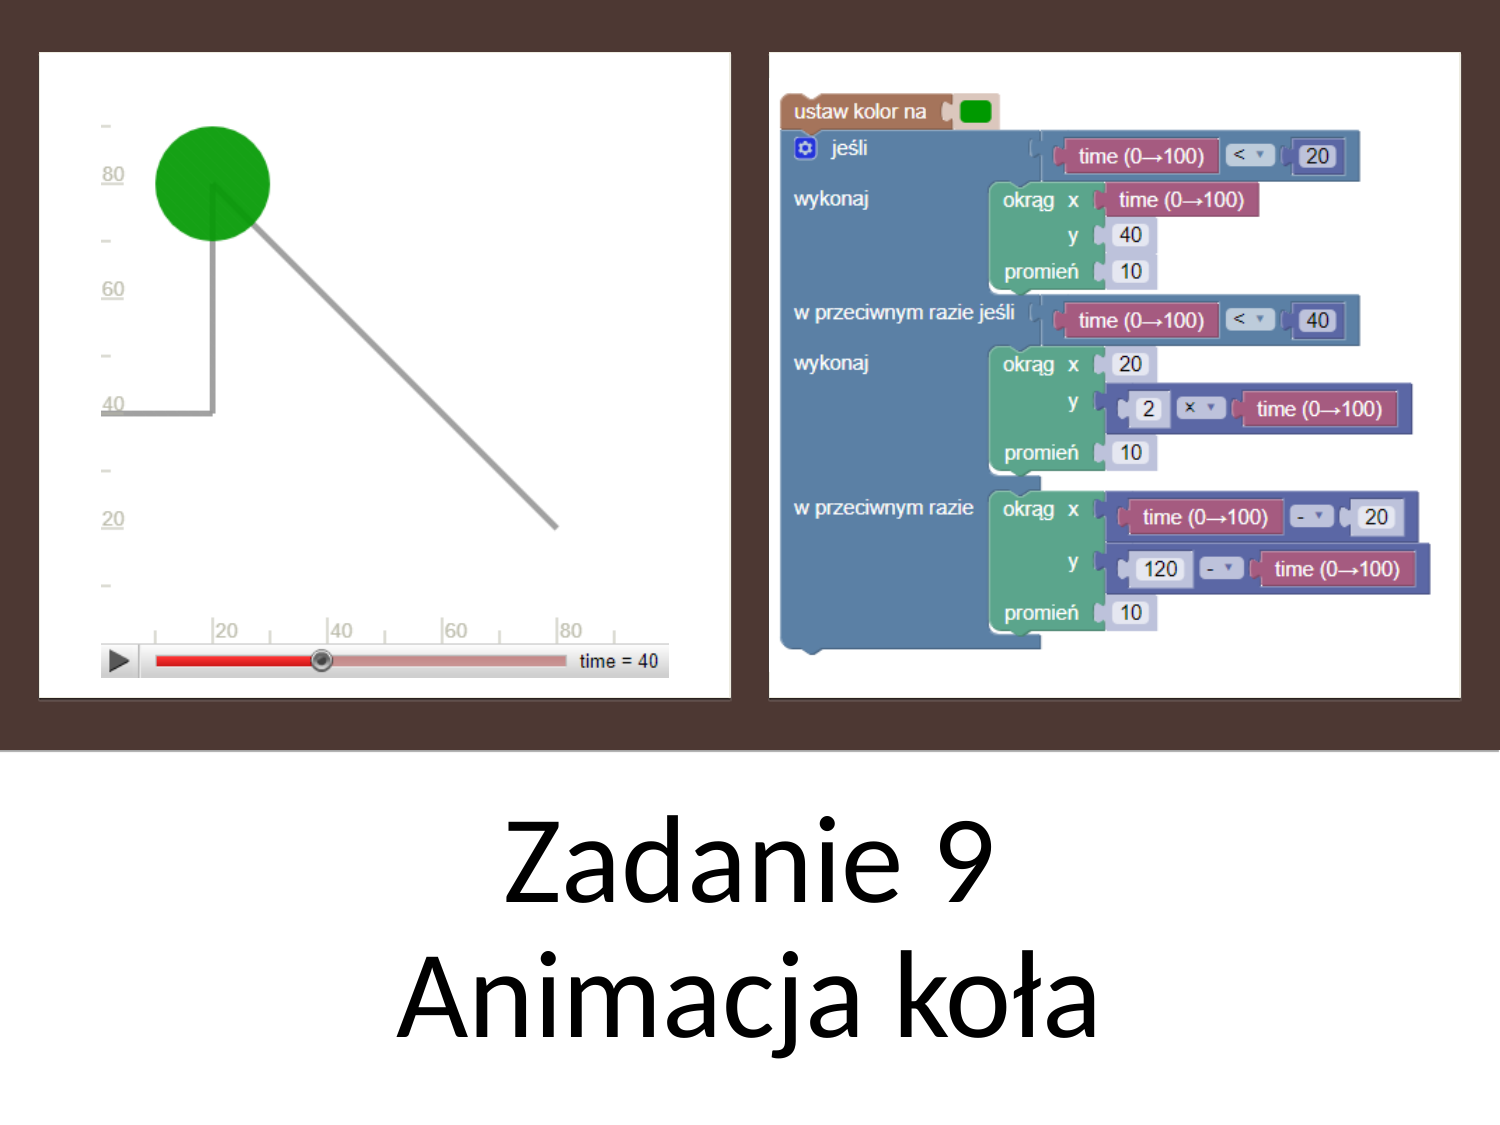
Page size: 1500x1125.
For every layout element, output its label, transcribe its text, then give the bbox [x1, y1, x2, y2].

picture [769, 78, 1449, 672]
picture [101, 72, 669, 678]
text_box [0, 0, 1500, 750]
title Zadanie 9 Animacja koła [187, 761, 1313, 1073]
